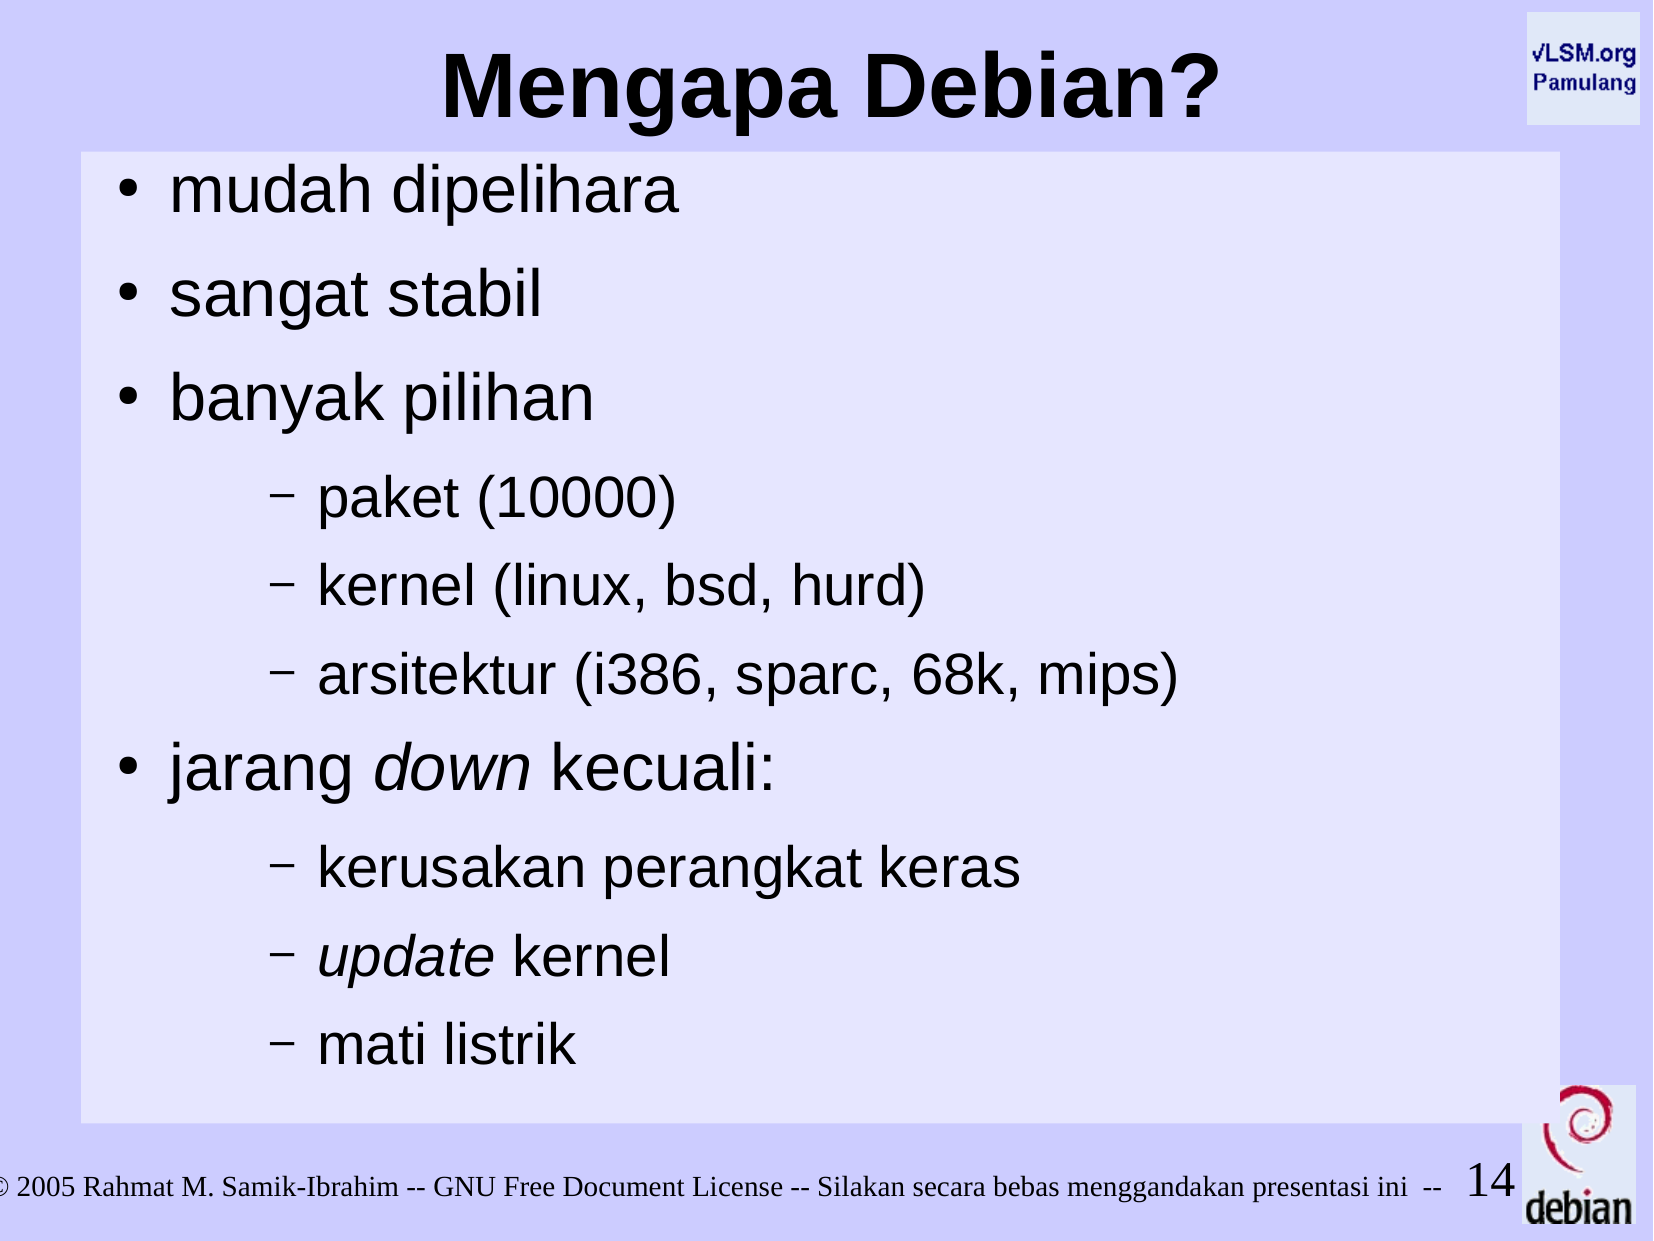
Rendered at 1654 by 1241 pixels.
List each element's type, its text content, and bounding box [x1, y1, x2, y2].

picture [1527, 12, 1640, 125]
list mudah dipelihara sangat stabil banyak pilihan paket (10000) kernel (linux, bsd, hurd) arsitektur (i386, sparc, 68k, mips) jarang down kecuali: kerusakan perangkat keras update kernel mati listrik [81, 151, 1560, 1124]
title Mengapa Debian? [40, 31, 1625, 142]
picture [1522, 1085, 1636, 1224]
